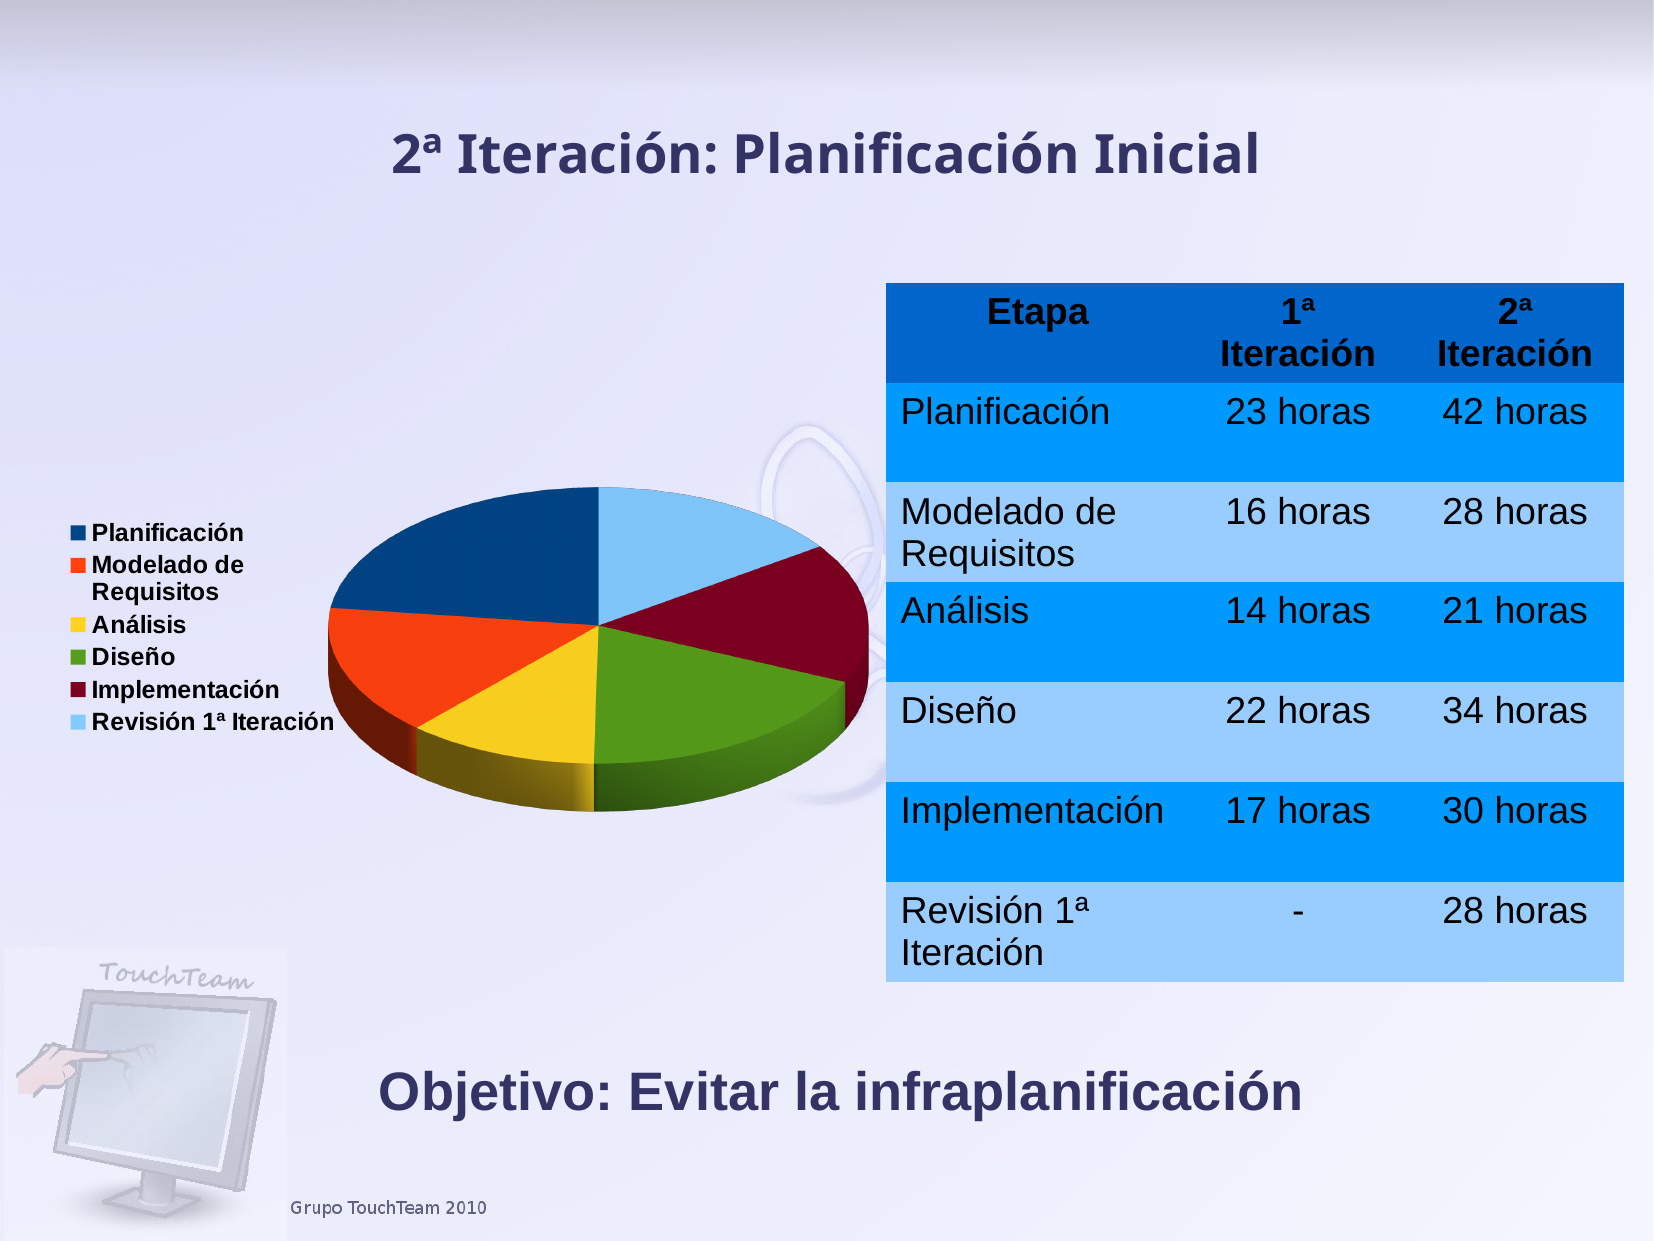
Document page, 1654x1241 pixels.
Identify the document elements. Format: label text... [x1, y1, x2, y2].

table_cell 17 horas [1190, 782, 1407, 882]
table_cell 30 horas [1407, 782, 1624, 882]
picture [0, 0, 1654, 1241]
table_cell Revisión 1ª Iteración [886, 882, 1190, 982]
table_header 1ª Iteración [1190, 283, 1407, 383]
table_cell 22 horas [1190, 682, 1407, 782]
table_cell - [1190, 882, 1407, 982]
table_cell 34 horas [1407, 682, 1624, 782]
table_cell 21 horas [1407, 582, 1624, 682]
table_cell Diseño [886, 682, 1190, 782]
table_cell Análisis [886, 582, 1190, 682]
title 2ª Iteración: Planificación Inicial [82, 49, 1571, 257]
table_cell 28 horas [1407, 882, 1624, 982]
table_cell 42 horas [1407, 383, 1624, 482]
table_cell 14 horas [1190, 582, 1407, 682]
table_cell Modelado de Requisitos [886, 482, 1190, 582]
chart [17, 354, 886, 945]
text_box Objetivo: Evitar la infraplanificación [236, 1043, 1447, 1140]
table_header Etapa [886, 283, 1190, 383]
table_cell 16 horas [1190, 482, 1407, 582]
table_cell 23 horas [1190, 383, 1407, 482]
table_header 2ª Iteración [1407, 283, 1624, 383]
table_cell Planificación [886, 383, 1190, 482]
table_cell 28 horas [1407, 482, 1624, 582]
table_cell Implementación [886, 782, 1190, 882]
